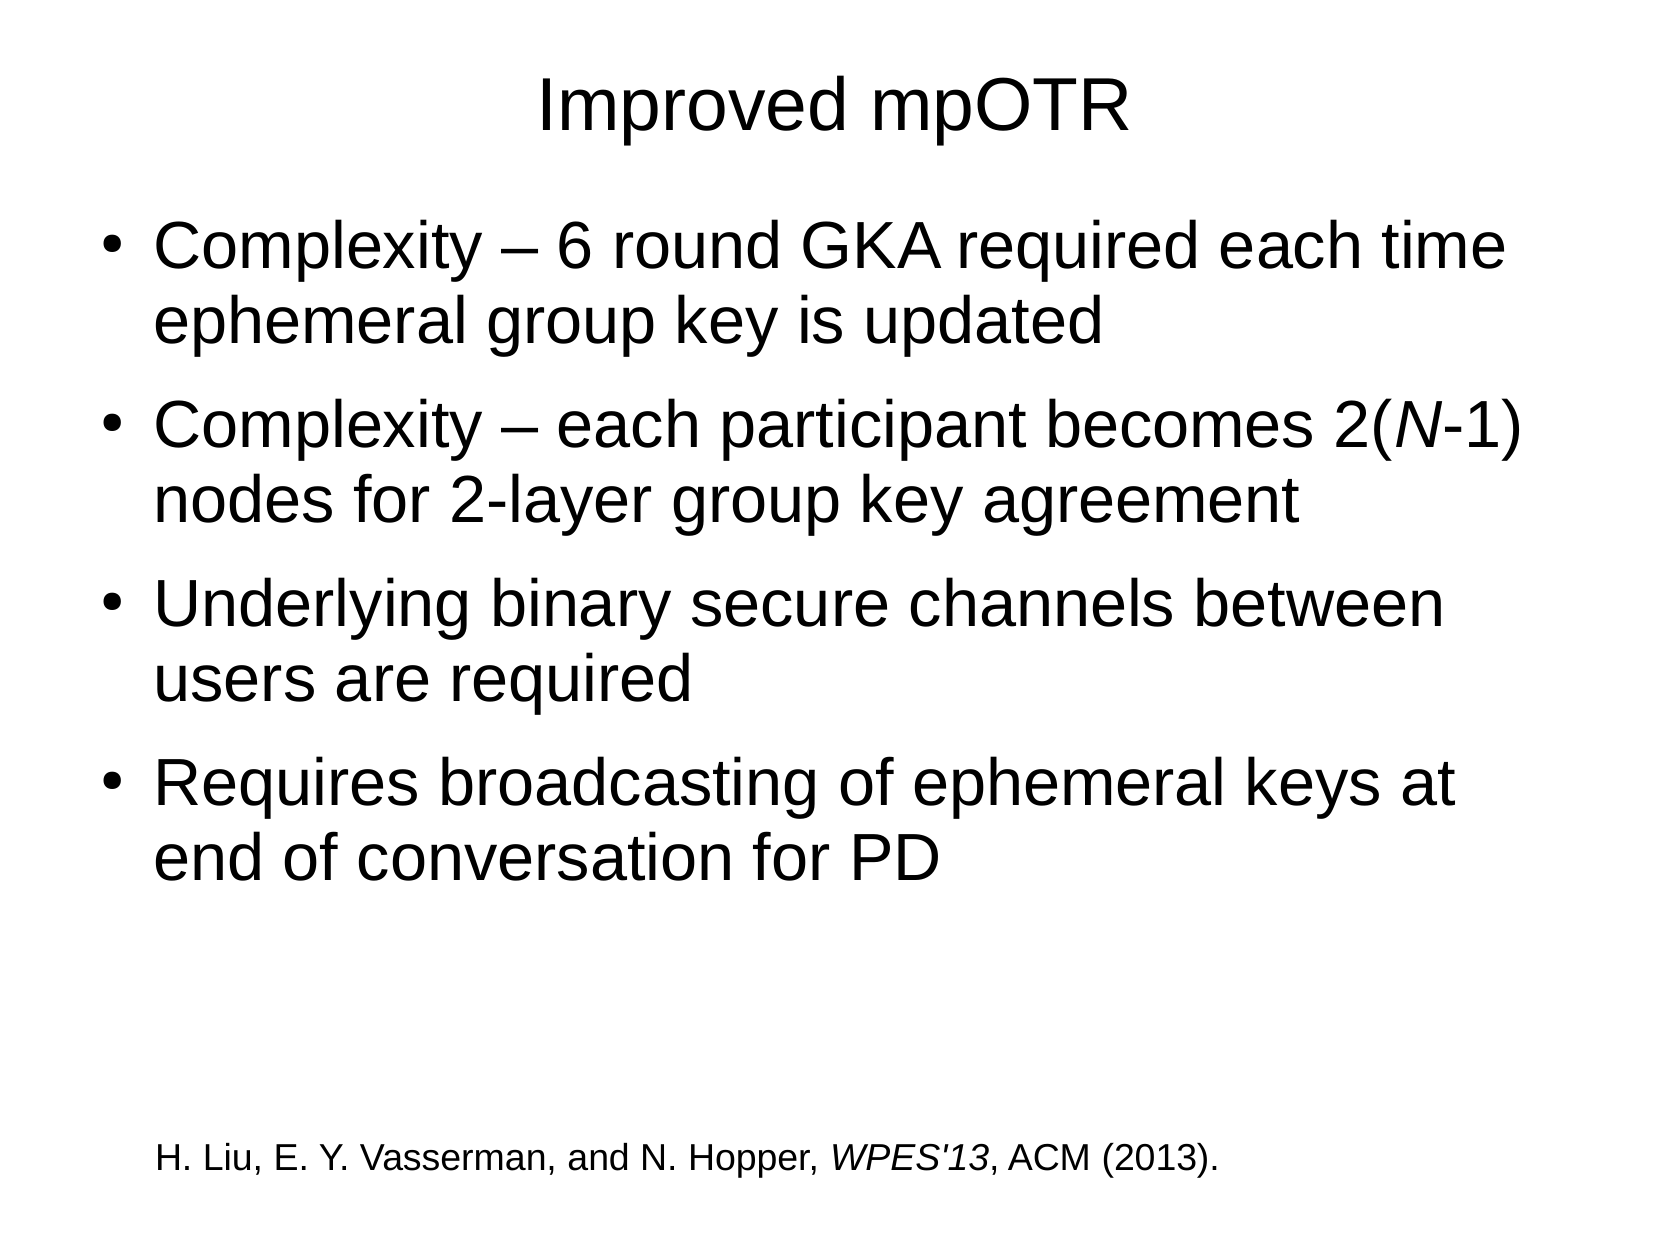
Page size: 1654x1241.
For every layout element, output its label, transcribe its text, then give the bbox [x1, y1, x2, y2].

title Improved mpOTR [90, 0, 1579, 208]
text_box H. Liu, E. Y. Vasserman, and N. Hopper, WPES'13, ACM (2013). [140, 1128, 1235, 1186]
list Complexity – 6 round GKA required each time ephemeral group key is updated Complexity – each participant becomes 2(N-1) nodes for 2-layer group key agreement Underlying binary secure channels between users are required Requires broadcasting of ephemeral keys at end of conversation for PD [82, 207, 1571, 1206]
